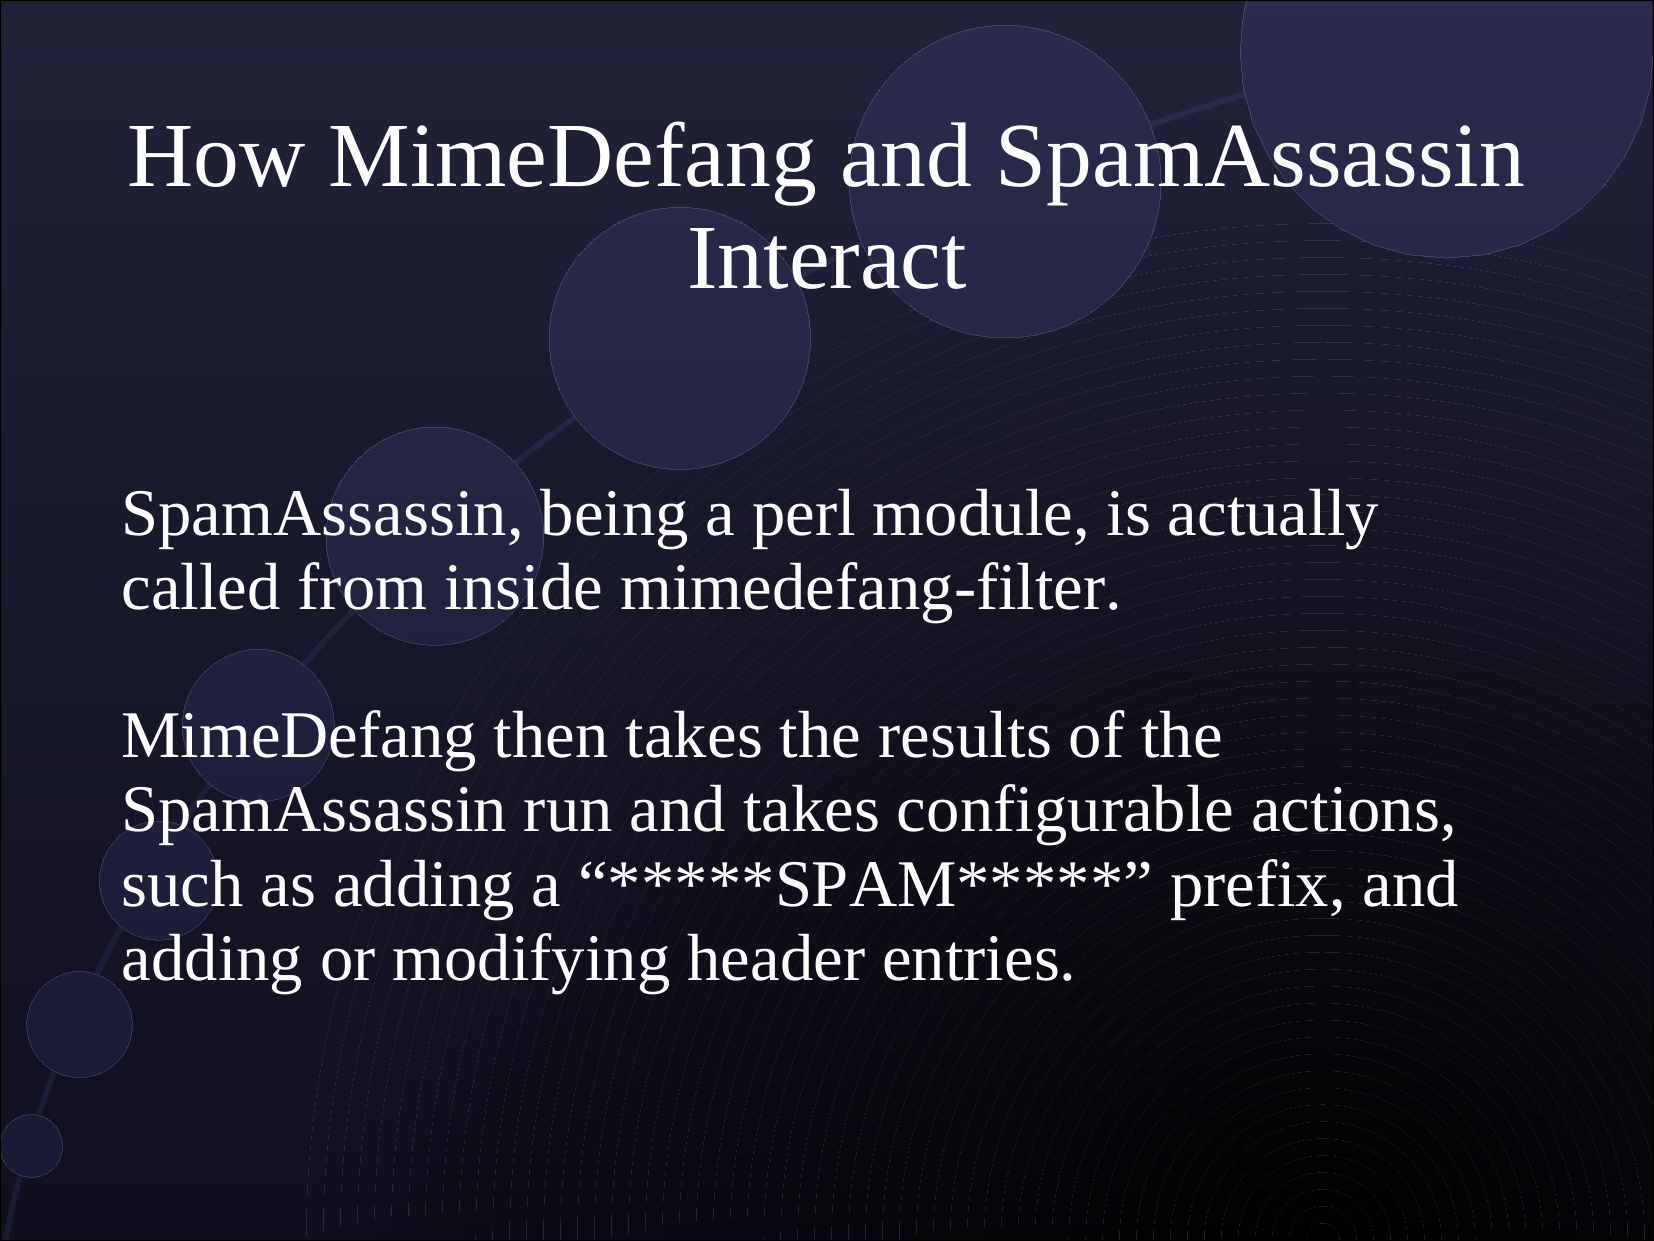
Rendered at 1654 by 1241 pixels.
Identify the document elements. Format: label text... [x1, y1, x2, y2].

subtitle SpamAssassin, being a perl module, is actually called from inside mimedefang-filter. MimeDefang then takes the results of the SpamAssassin run and takes configurable actions, such as adding a “*****SPAM*****” prefix, and adding or modifying header entries. [121, 344, 1534, 1127]
title How MimeDefang and SpamAssassin Interact [121, 95, 1534, 318]
